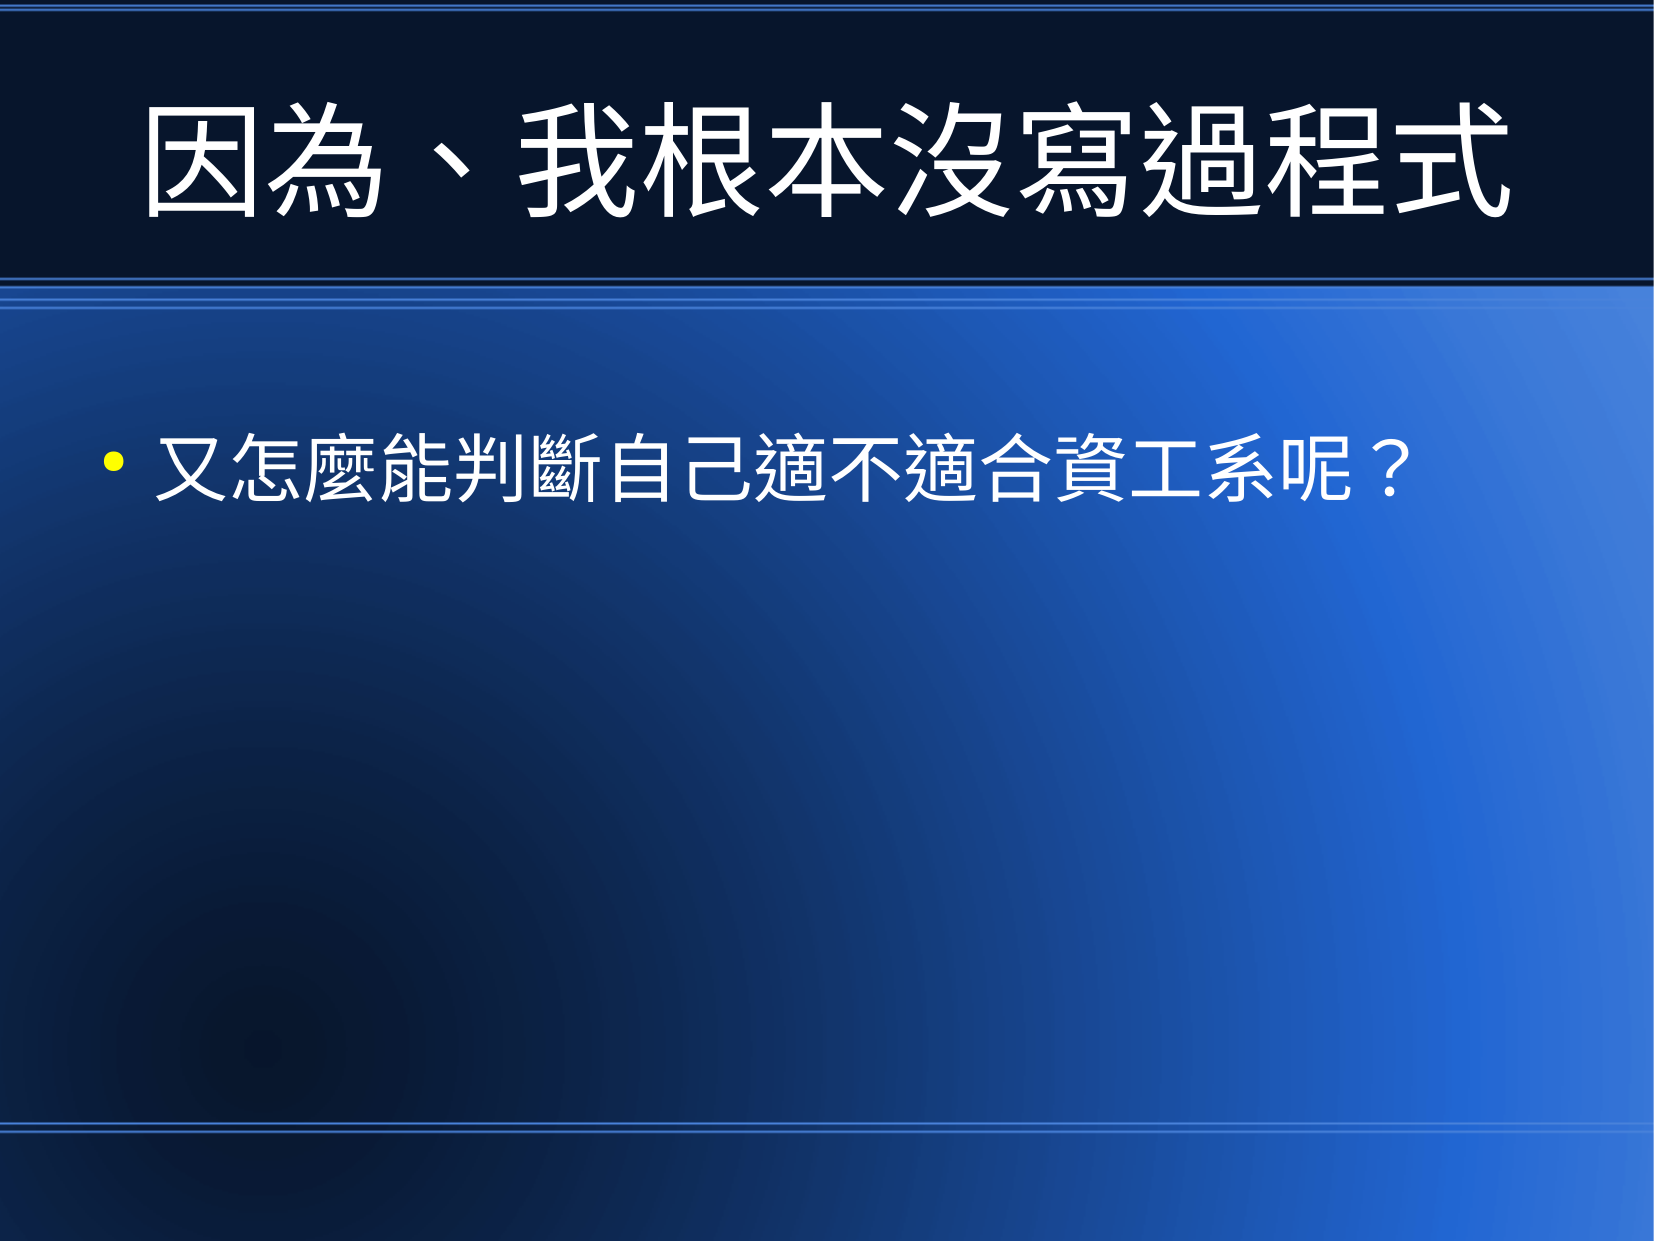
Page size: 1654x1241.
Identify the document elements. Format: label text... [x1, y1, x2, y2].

title 因為、我根本沒寫過程式 [82, 49, 1571, 257]
picture [0, 0, 1654, 1241]
list 又怎麼能判斷自己適不適合資工系呢？ [82, 355, 1571, 1241]
